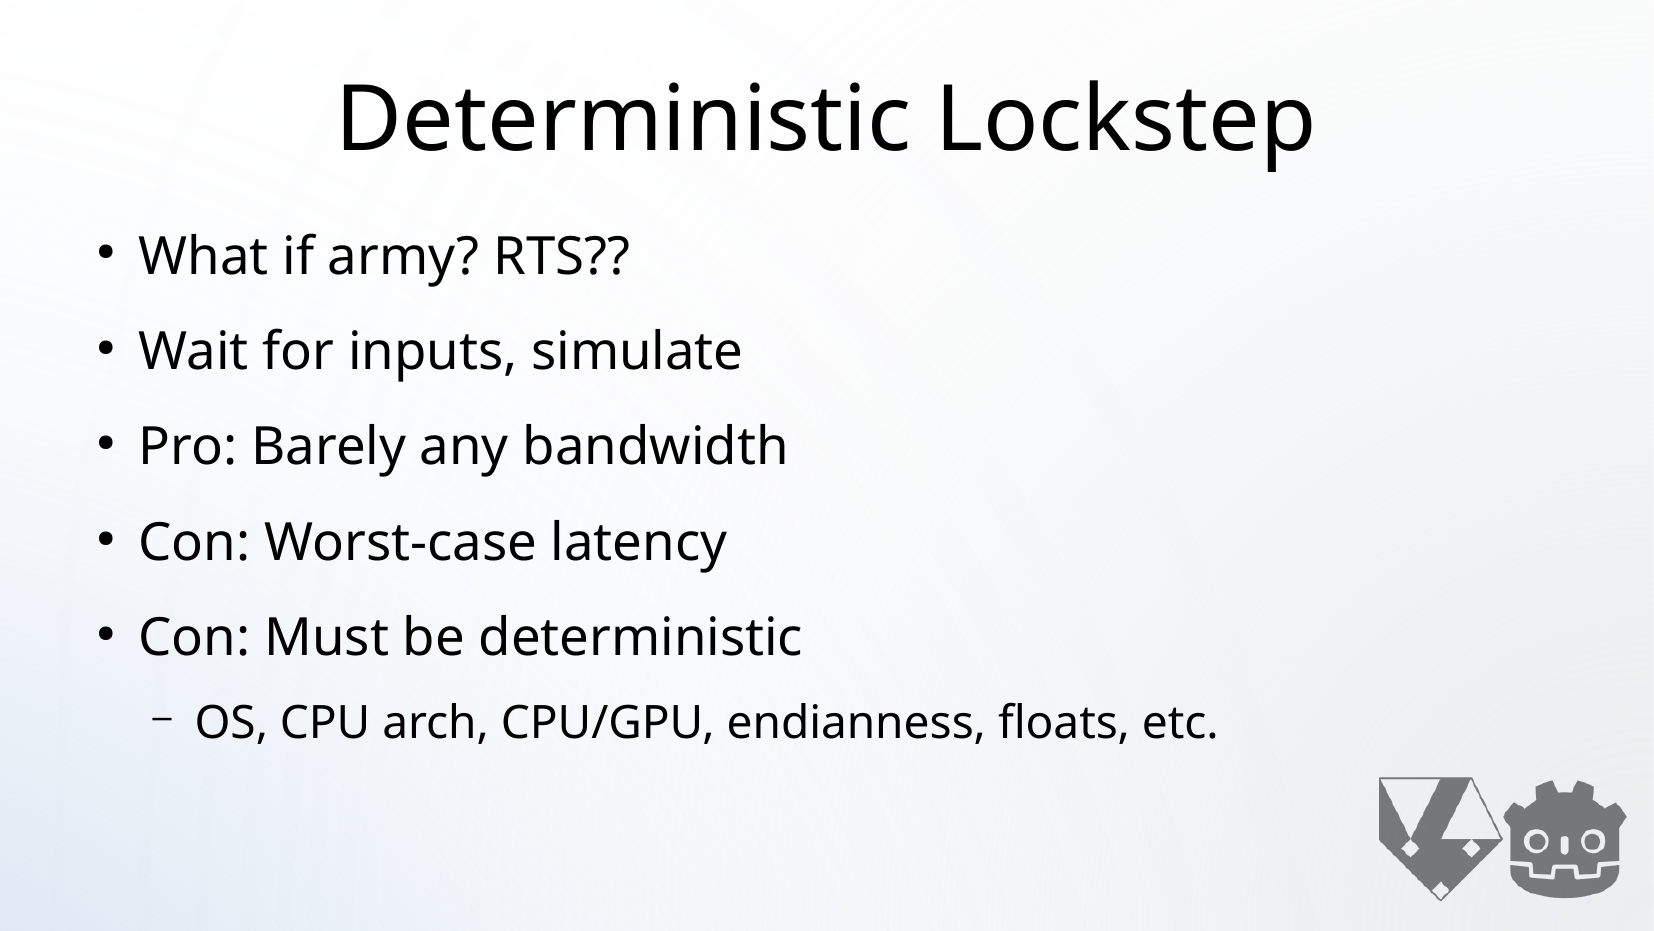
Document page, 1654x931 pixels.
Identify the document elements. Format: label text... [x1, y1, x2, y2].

title Deterministic Lockstep [82, 37, 1571, 193]
list What if army? RTS?? Wait for inputs, simulate Pro: Barely any bandwidth Con: Worst-case latency Con: Must be deterministic OS, CPU arch, CPU/GPU, endianness, floats, etc. [82, 217, 1571, 758]
picture [0, 0, 1654, 931]
